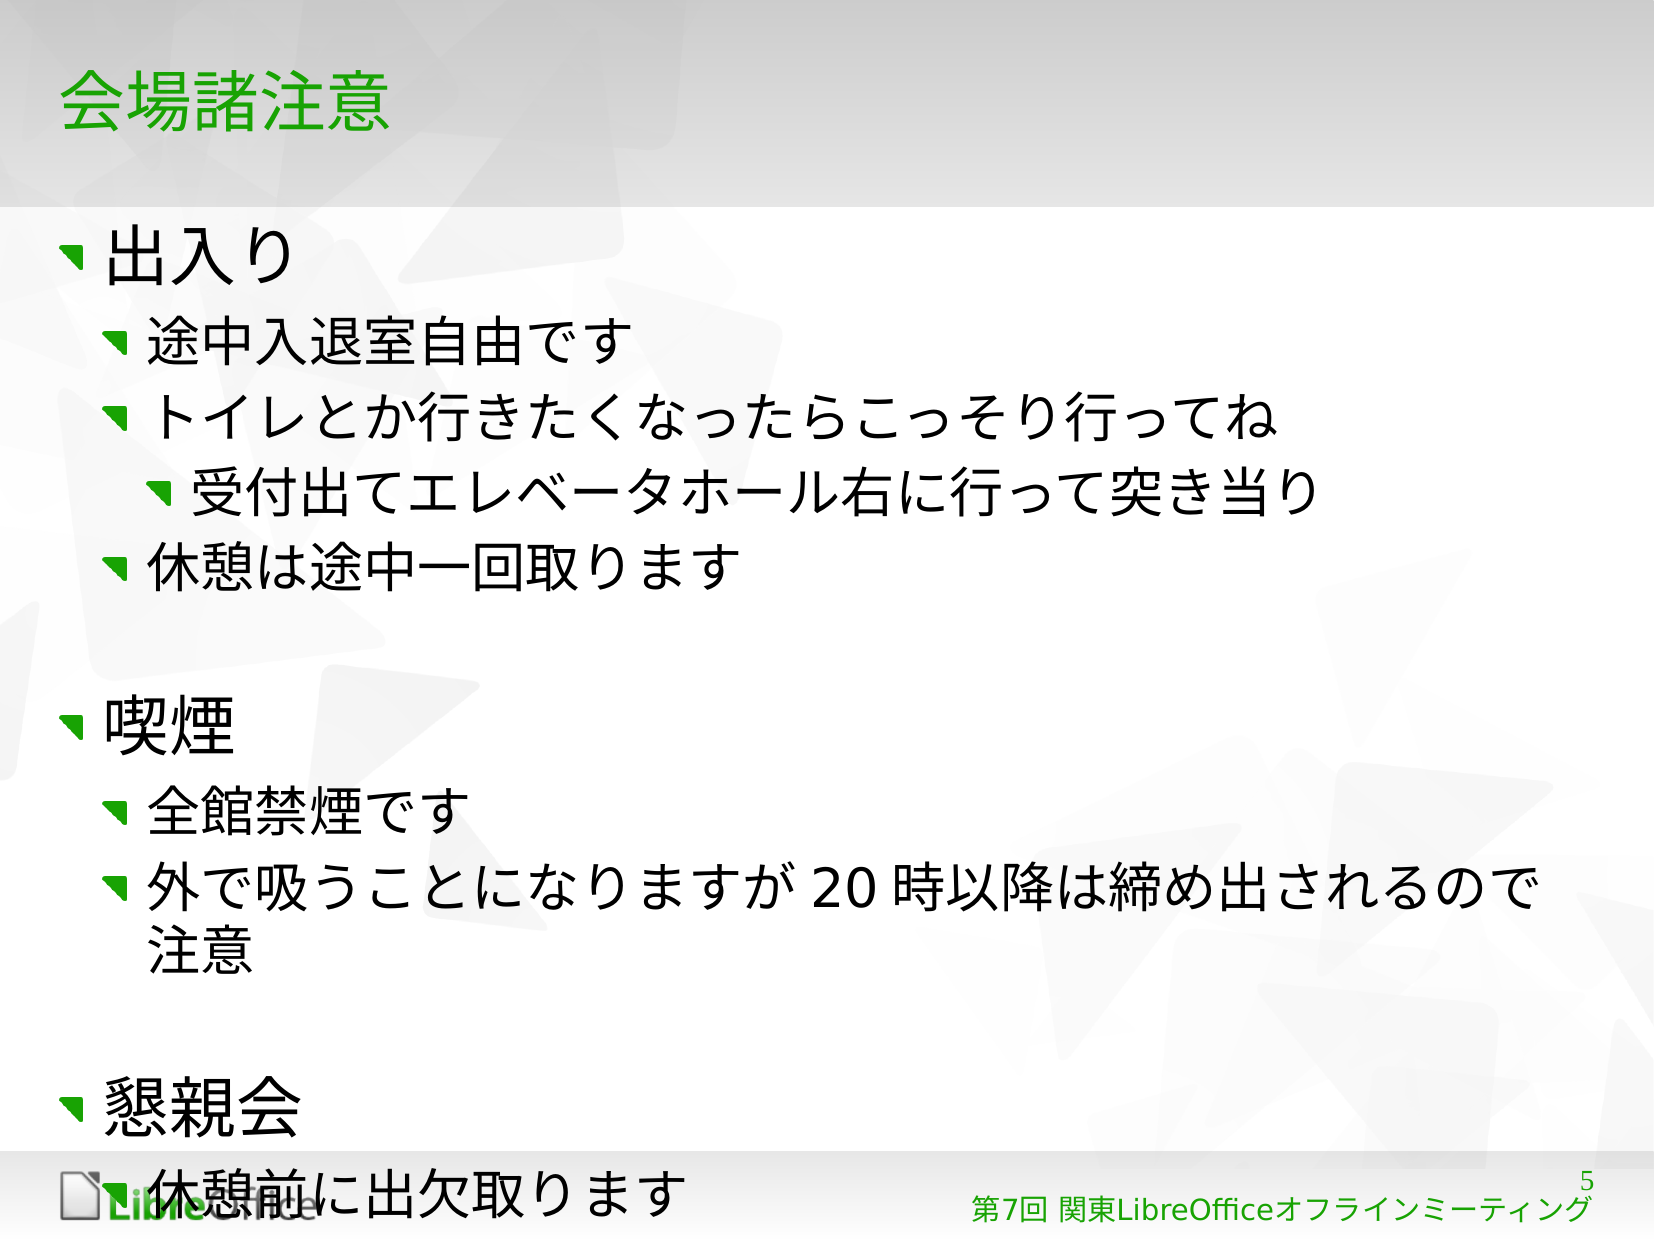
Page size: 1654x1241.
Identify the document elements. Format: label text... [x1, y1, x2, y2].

picture [915, 548, 1654, 1169]
list 出入り 途中入退室自由です トイレとか行きたくなったらこっそり行ってね 受付出てエレベータホール右に行って突き当り 休憩は途中一回取ります 喫煙 全館禁煙です 外で吸うことになりますが20時以降は締め出されるので注意 懇親会 休憩前に出欠取ります 場所はてきとー [59, 218, 1595, 1132]
title 会場諸注意 [59, 29, 1595, 178]
picture [41, 1152, 337, 1240]
picture [0, 0, 783, 931]
